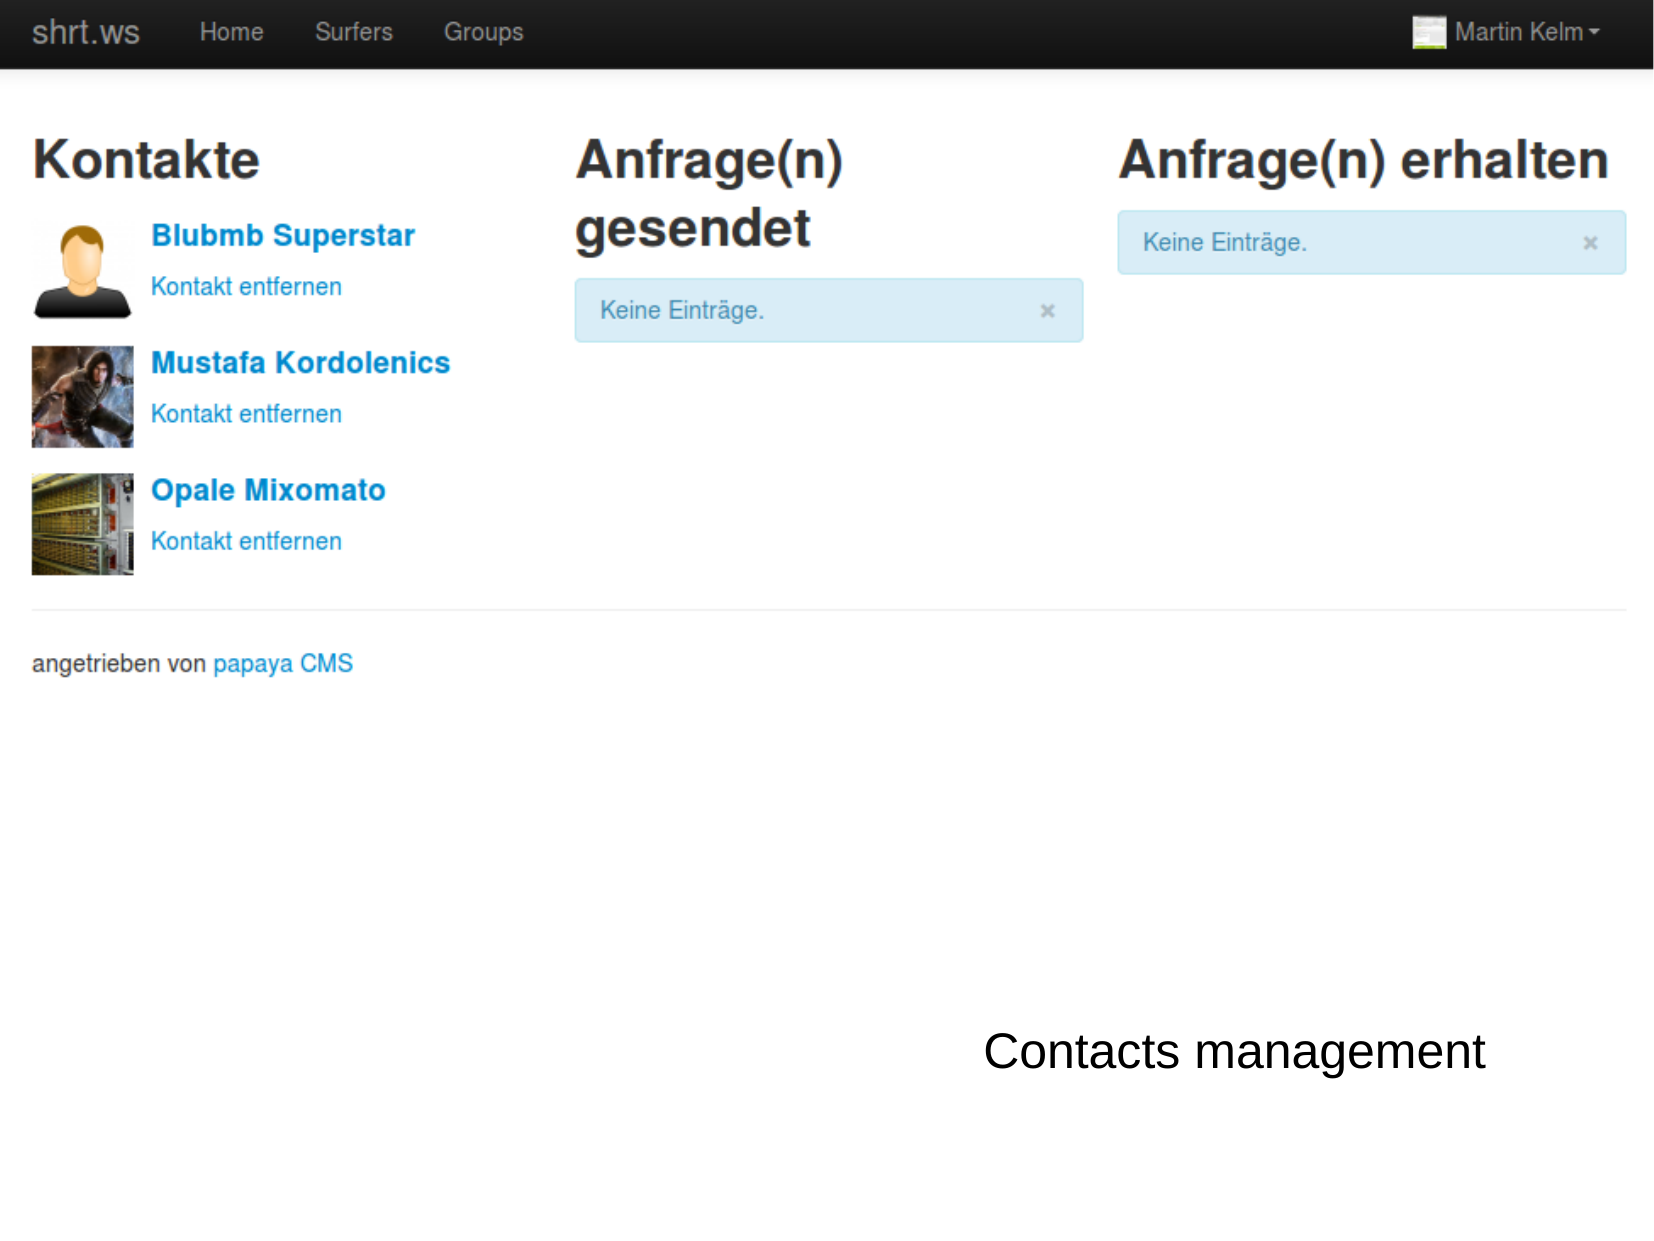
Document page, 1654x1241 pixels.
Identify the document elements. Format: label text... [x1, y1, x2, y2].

picture [0, 0, 1654, 910]
text_box Contacts management [968, 1016, 1502, 1087]
